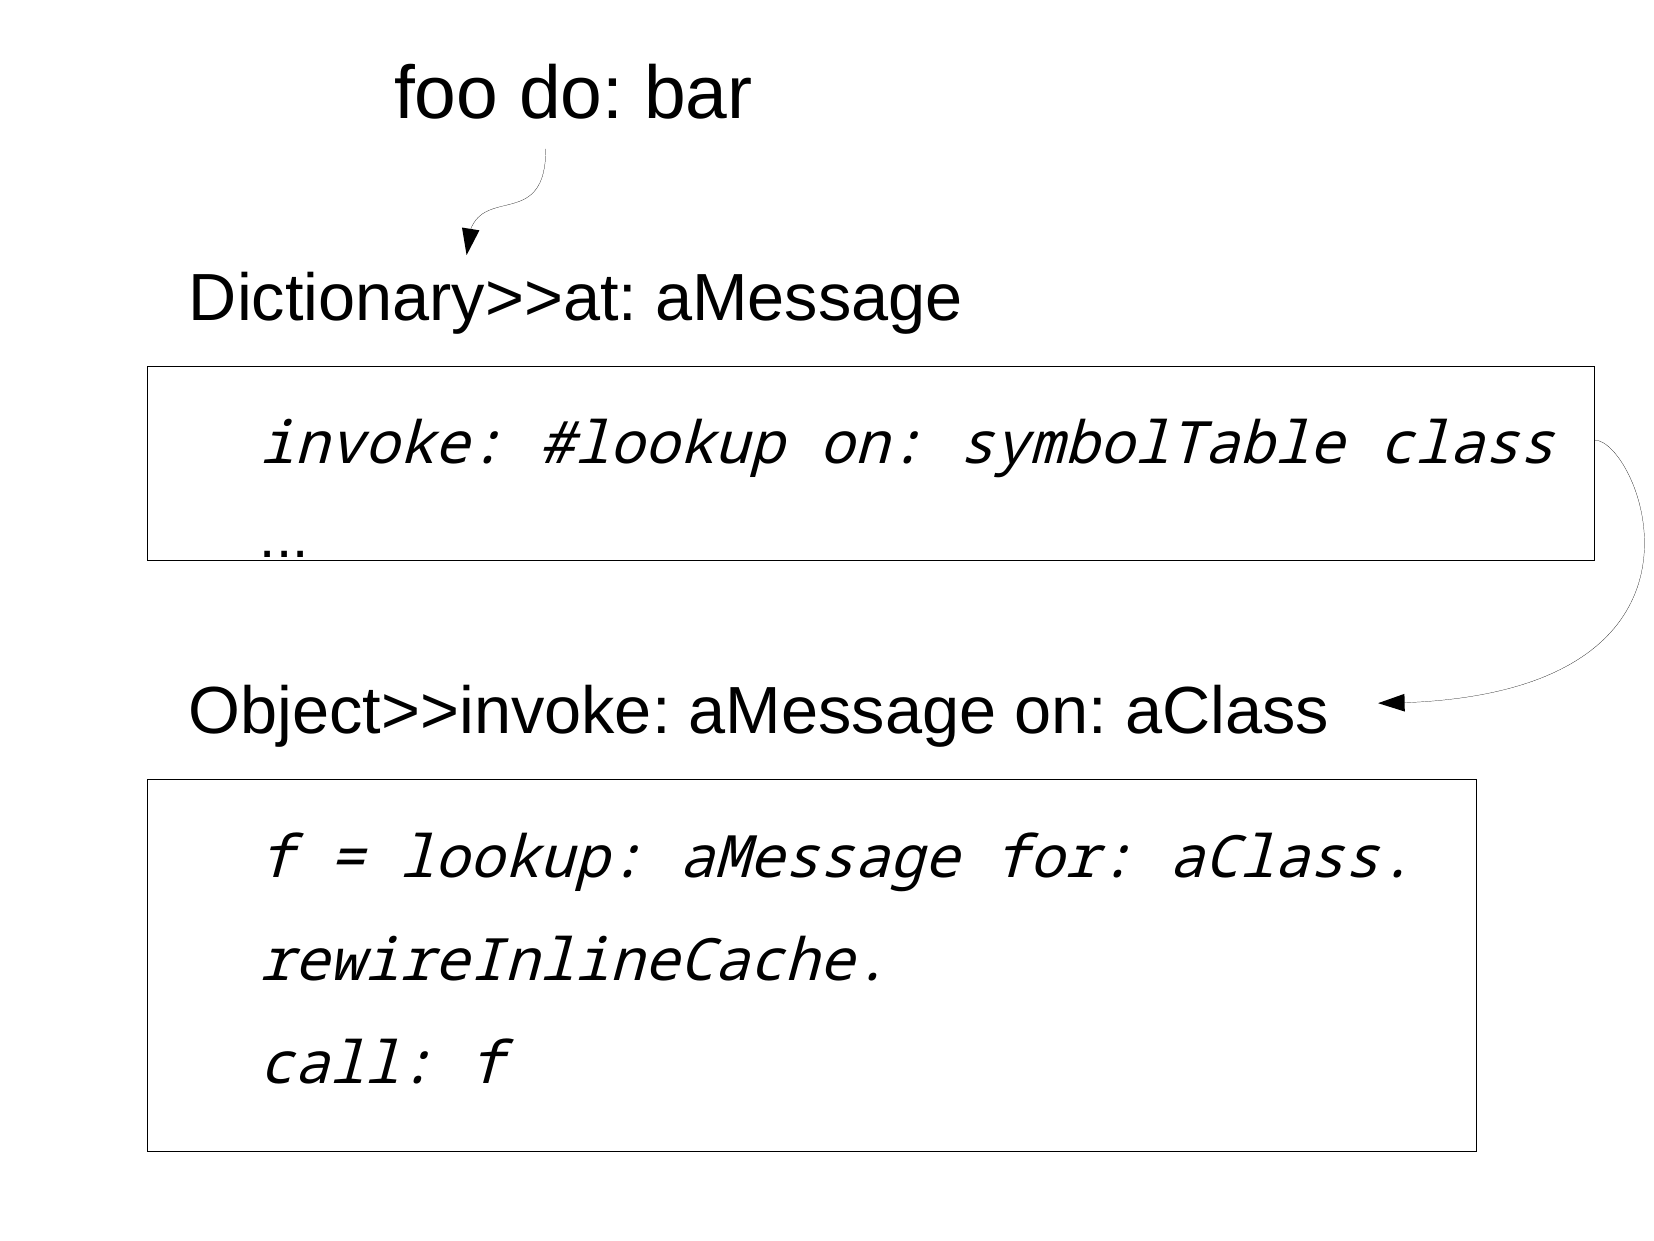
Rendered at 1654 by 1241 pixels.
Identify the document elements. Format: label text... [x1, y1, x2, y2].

list Object>>invoke: aMessage on: aClass f = lookup: aMessage for: aClass. rewireInlineCache. call: f [118, 673, 1447, 1211]
list Object>>invoke: aMessage on: aClass f = lookup: aMessage for: aClass. rewireInlineCache. call: f [148, 780, 1447, 1151]
list Dictionary>>at: aMessage invoke: #lookup on: symbolTable class ... [118, 259, 1595, 621]
list Dictionary>>at: aMessage invoke: #lookup on: symbolTable class ... [148, 367, 1594, 560]
text_box foo do: bar [379, 42, 768, 142]
